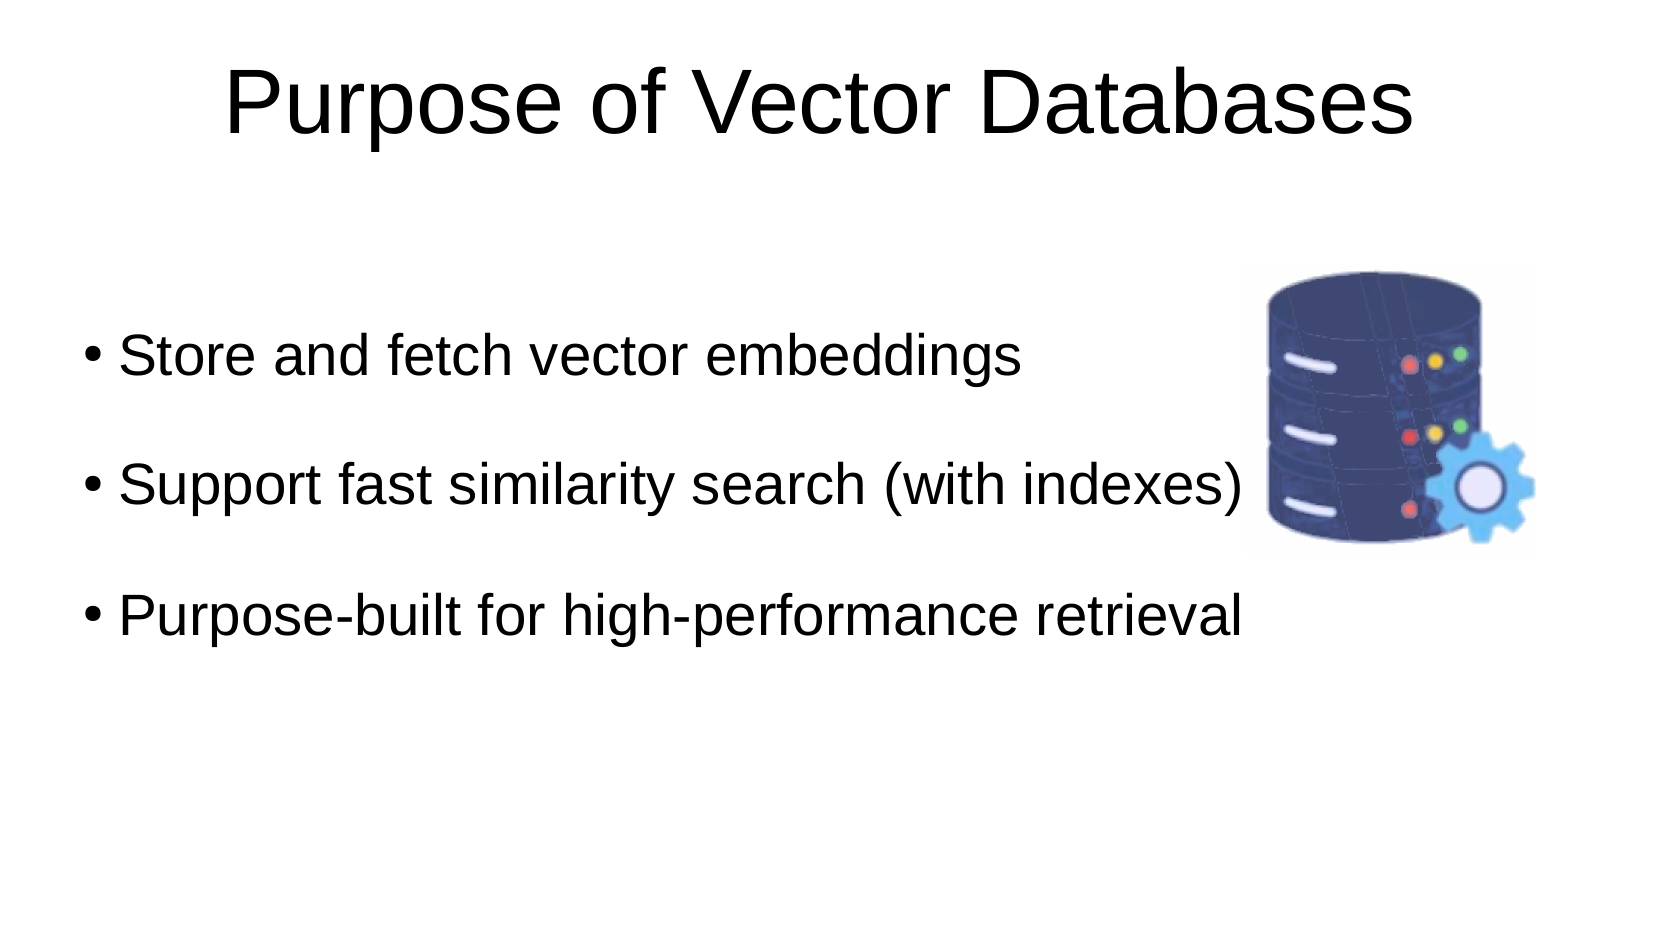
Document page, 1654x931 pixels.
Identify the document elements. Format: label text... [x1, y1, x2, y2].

subtitle Store and fetch vector embeddings Support fast similarity search (with indexes) Purpose-built for high-performance retrieval [82, 220, 1295, 750]
picture [1241, 262, 1536, 554]
title Purpose of Vector Databases [76, 23, 1565, 180]
